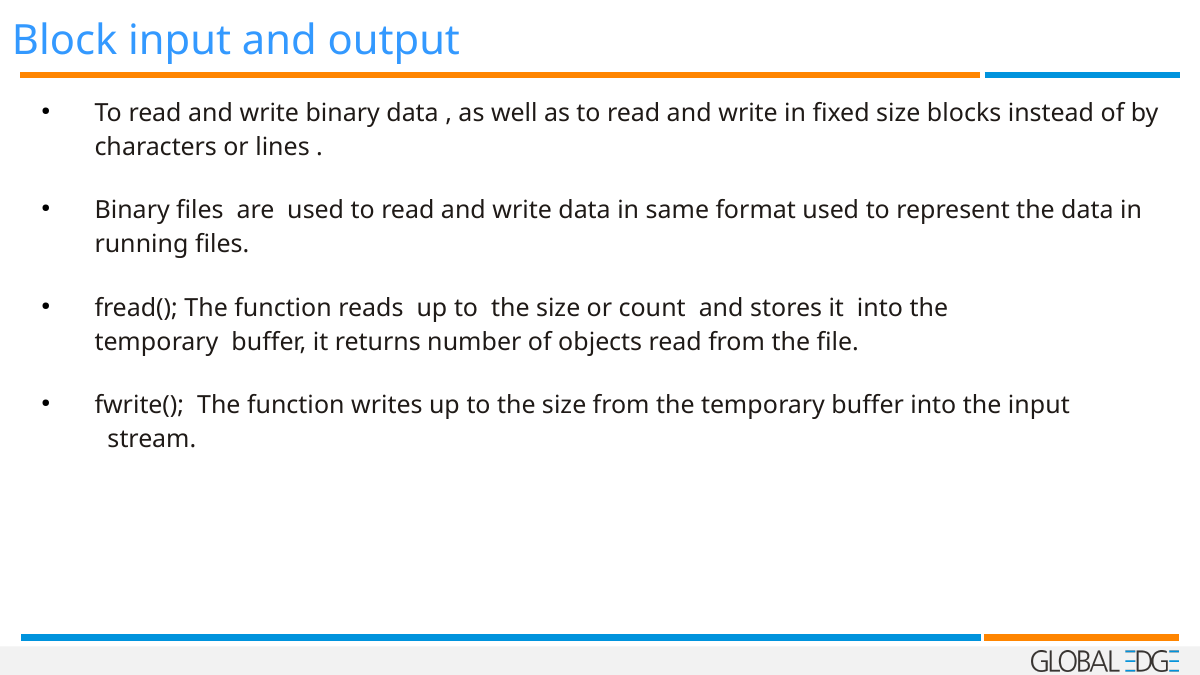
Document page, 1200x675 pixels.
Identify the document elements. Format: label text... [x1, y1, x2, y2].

picture [1031, 650, 1179, 672]
list To read and write binary data , as well as to read and write in fixed size blocks instead of by characters or lines . Binary files are used to read and write data in same format used to represent the data in running files. fread(); The function reads up to the size or count and stores it into the temporary buffer, it returns number of objects read from the file. fwrite(); The function writes up to the size from the temporary buffer into the input stream. [23, 94, 1200, 626]
title Block input and output [11, 11, 1087, 65]
